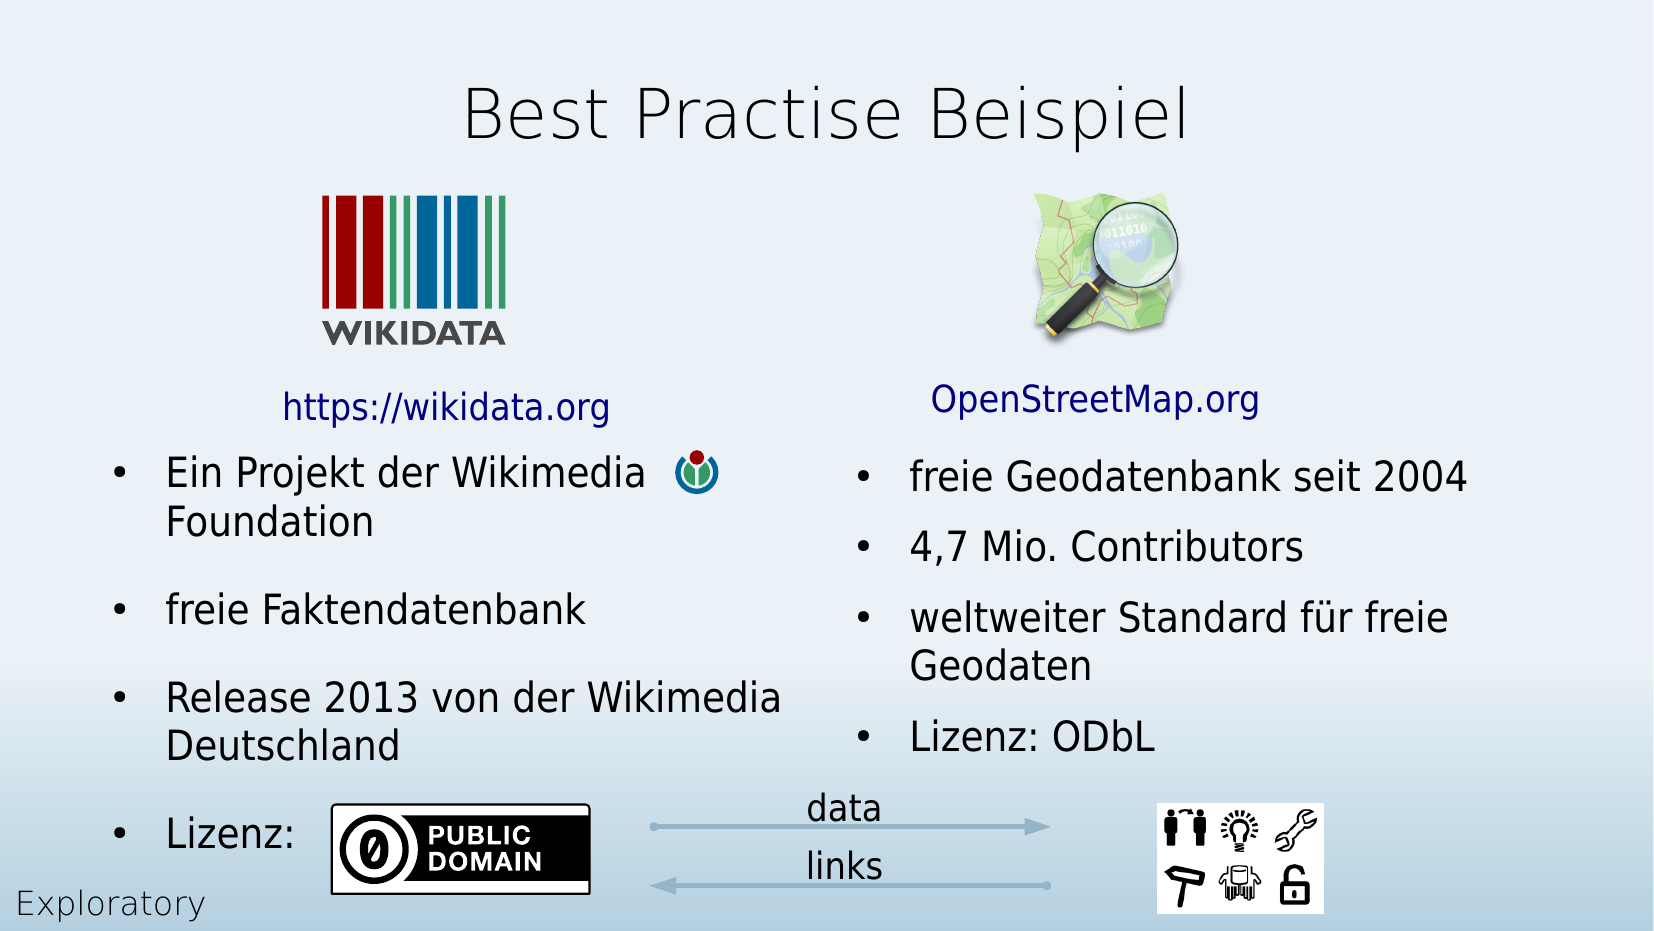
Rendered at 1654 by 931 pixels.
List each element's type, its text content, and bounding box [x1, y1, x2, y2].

text_box links [685, 837, 1004, 897]
picture [1157, 803, 1324, 914]
picture [295, 185, 534, 355]
picture [330, 803, 591, 895]
text_box data [685, 779, 1004, 837]
picture [1027, 192, 1186, 351]
text_box OpenStreetMap.org [909, 370, 1276, 473]
title Best Practise Beispiel [82, 37, 1571, 193]
picture [673, 448, 721, 497]
list freie Geodatenbank seit 2004 4,7 Mio. Contributors weltweiter Standard für freie Geodaten Lizenz: ODbL [838, 452, 1565, 931]
text_box https://wikidata.org [259, 377, 626, 449]
list Ein Projekt der Wikimedia Foundation freie Faktendatenbank Release 2013 von der Wikimedia Deutschland Lizenz: [94, 448, 821, 931]
